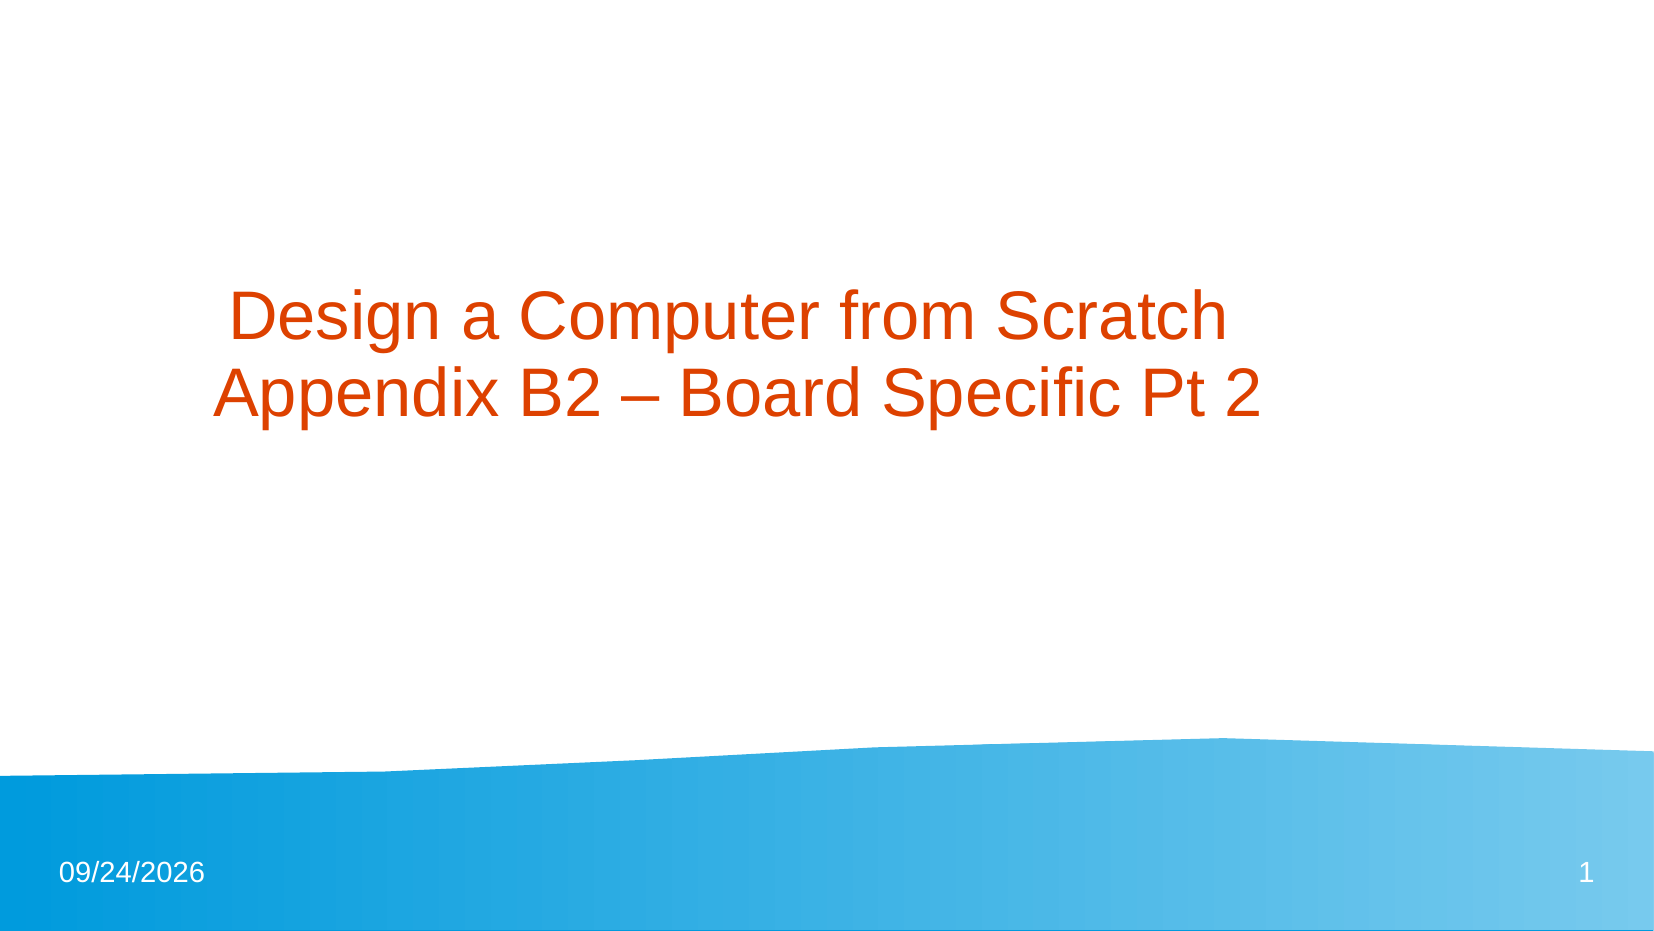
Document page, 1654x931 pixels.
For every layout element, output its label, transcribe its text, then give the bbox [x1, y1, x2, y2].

title Design a Computer from Scratch Appendix B2 – Board Specific Pt 2 [0, 265, 1477, 443]
